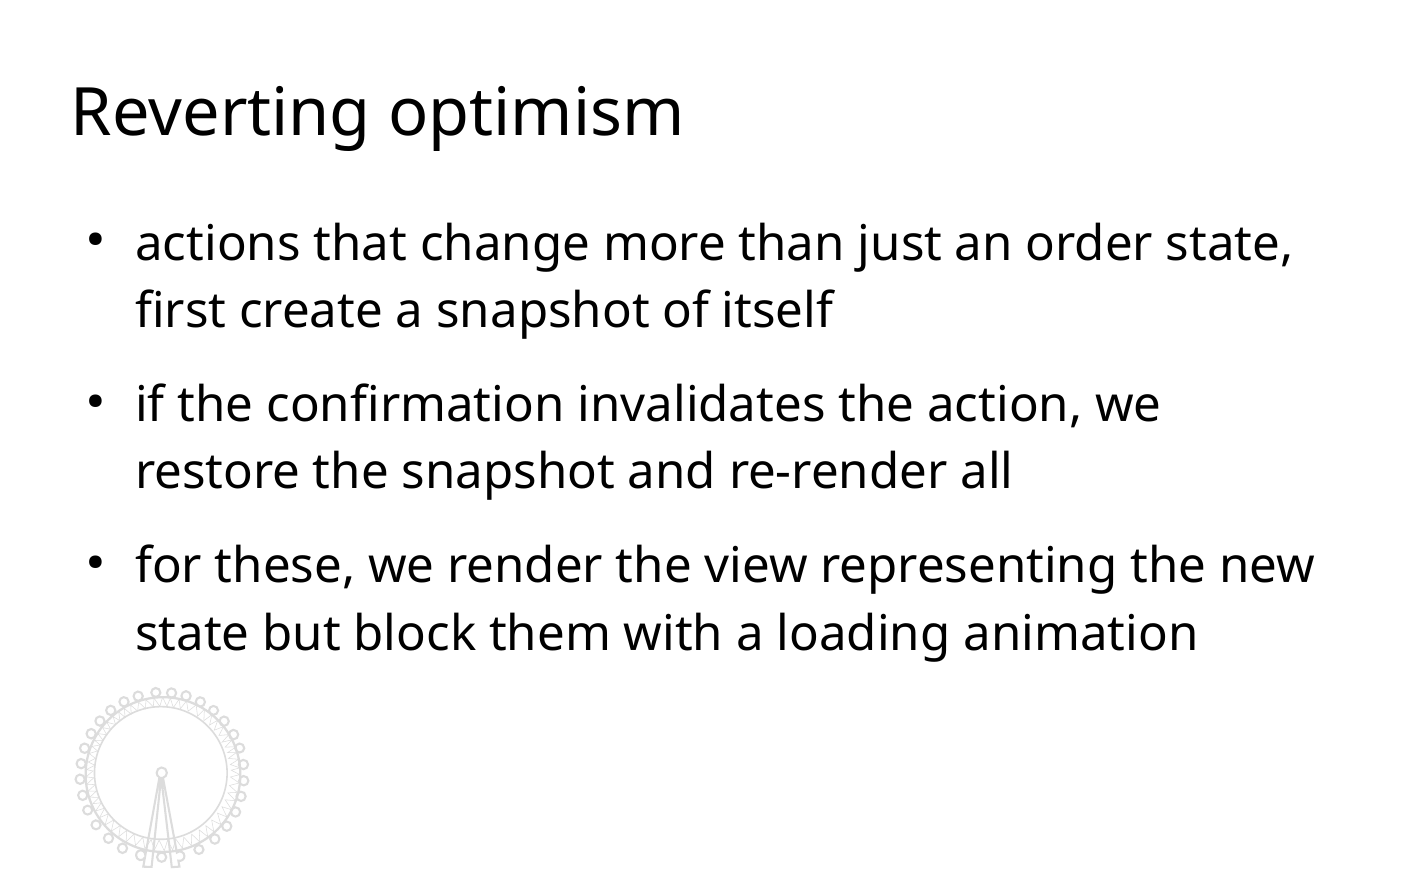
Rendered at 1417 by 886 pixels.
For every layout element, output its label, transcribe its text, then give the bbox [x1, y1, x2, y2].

list actions that change more than just an order state, first create a snapshot of itself if the confirmation invalidates the action, we restore the snapshot and re-render all for these, we render the view representing the new state but block them with a loading animation [70, 207, 1318, 721]
title Reverting optimism [70, 35, 1346, 184]
